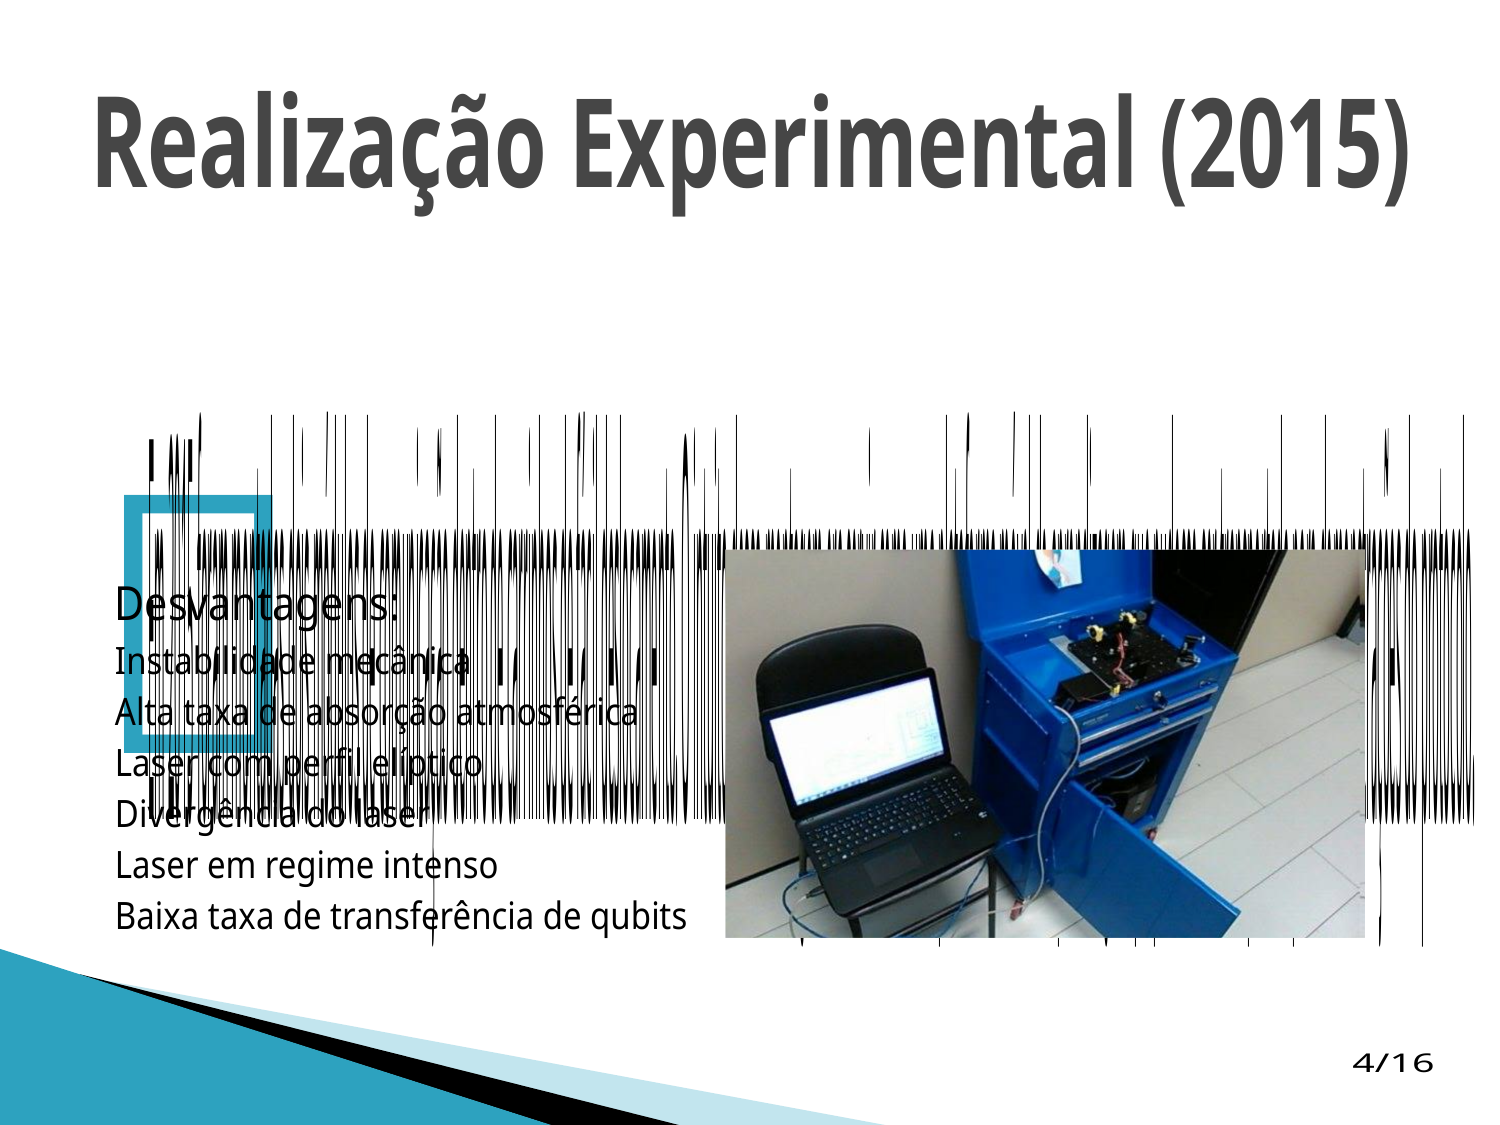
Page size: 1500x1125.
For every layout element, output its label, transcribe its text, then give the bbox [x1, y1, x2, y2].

title Realização Experimental (2015) [75, 45, 1426, 233]
text_box Desvantagens: Instabilidade mecânica Alta taxa de absorção atmosférica Laser com perfil elíptico Divergência do laser Laser em regime intenso Baixa taxa de transferência de qubits [99, 562, 700, 951]
text_box 4/16 [1337, 1037, 1450, 1089]
list Em 2015 foram montadas dois módulos de comunicação dentro de carrinhos de fácil deslocamento. O intuito dessa montagem era servir como uma plataforma móvel de aprendizagem que pudesse ser transportada para demonstrações do protocolo. [75, 243, 1426, 986]
picture [725, 549, 1365, 938]
